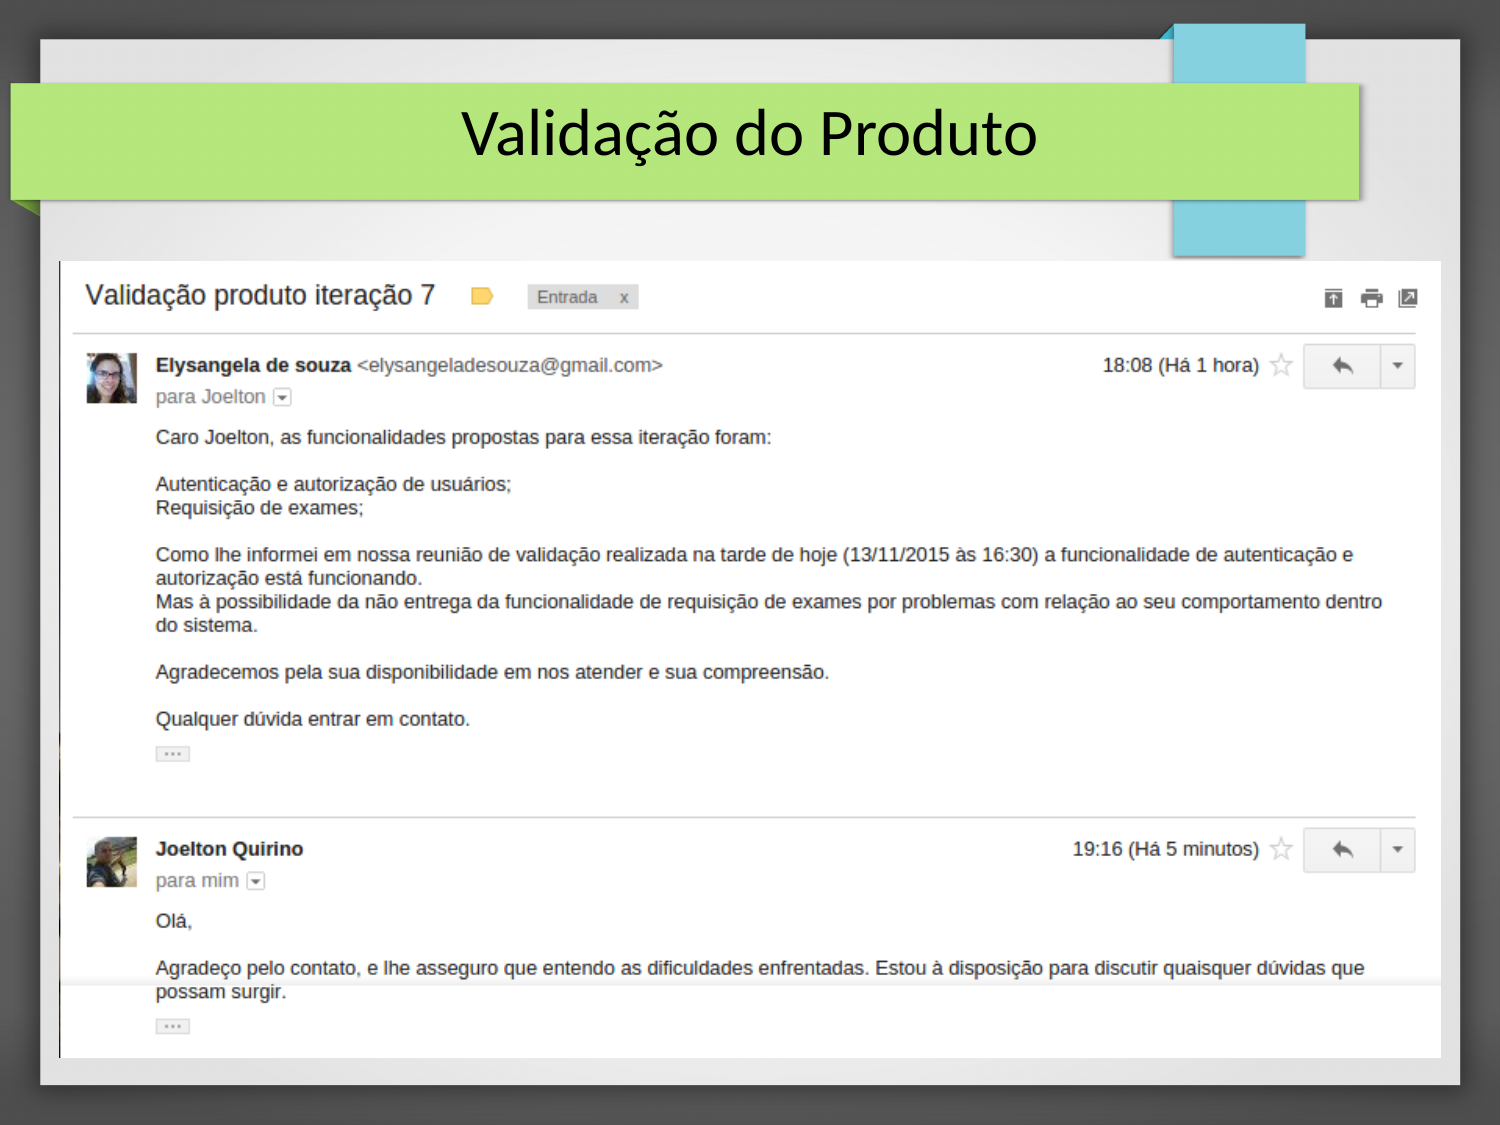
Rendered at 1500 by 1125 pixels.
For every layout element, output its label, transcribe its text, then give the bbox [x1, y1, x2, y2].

title Validação do Produto [75, 44, 1425, 233]
picture [0, 0, 1500, 1125]
